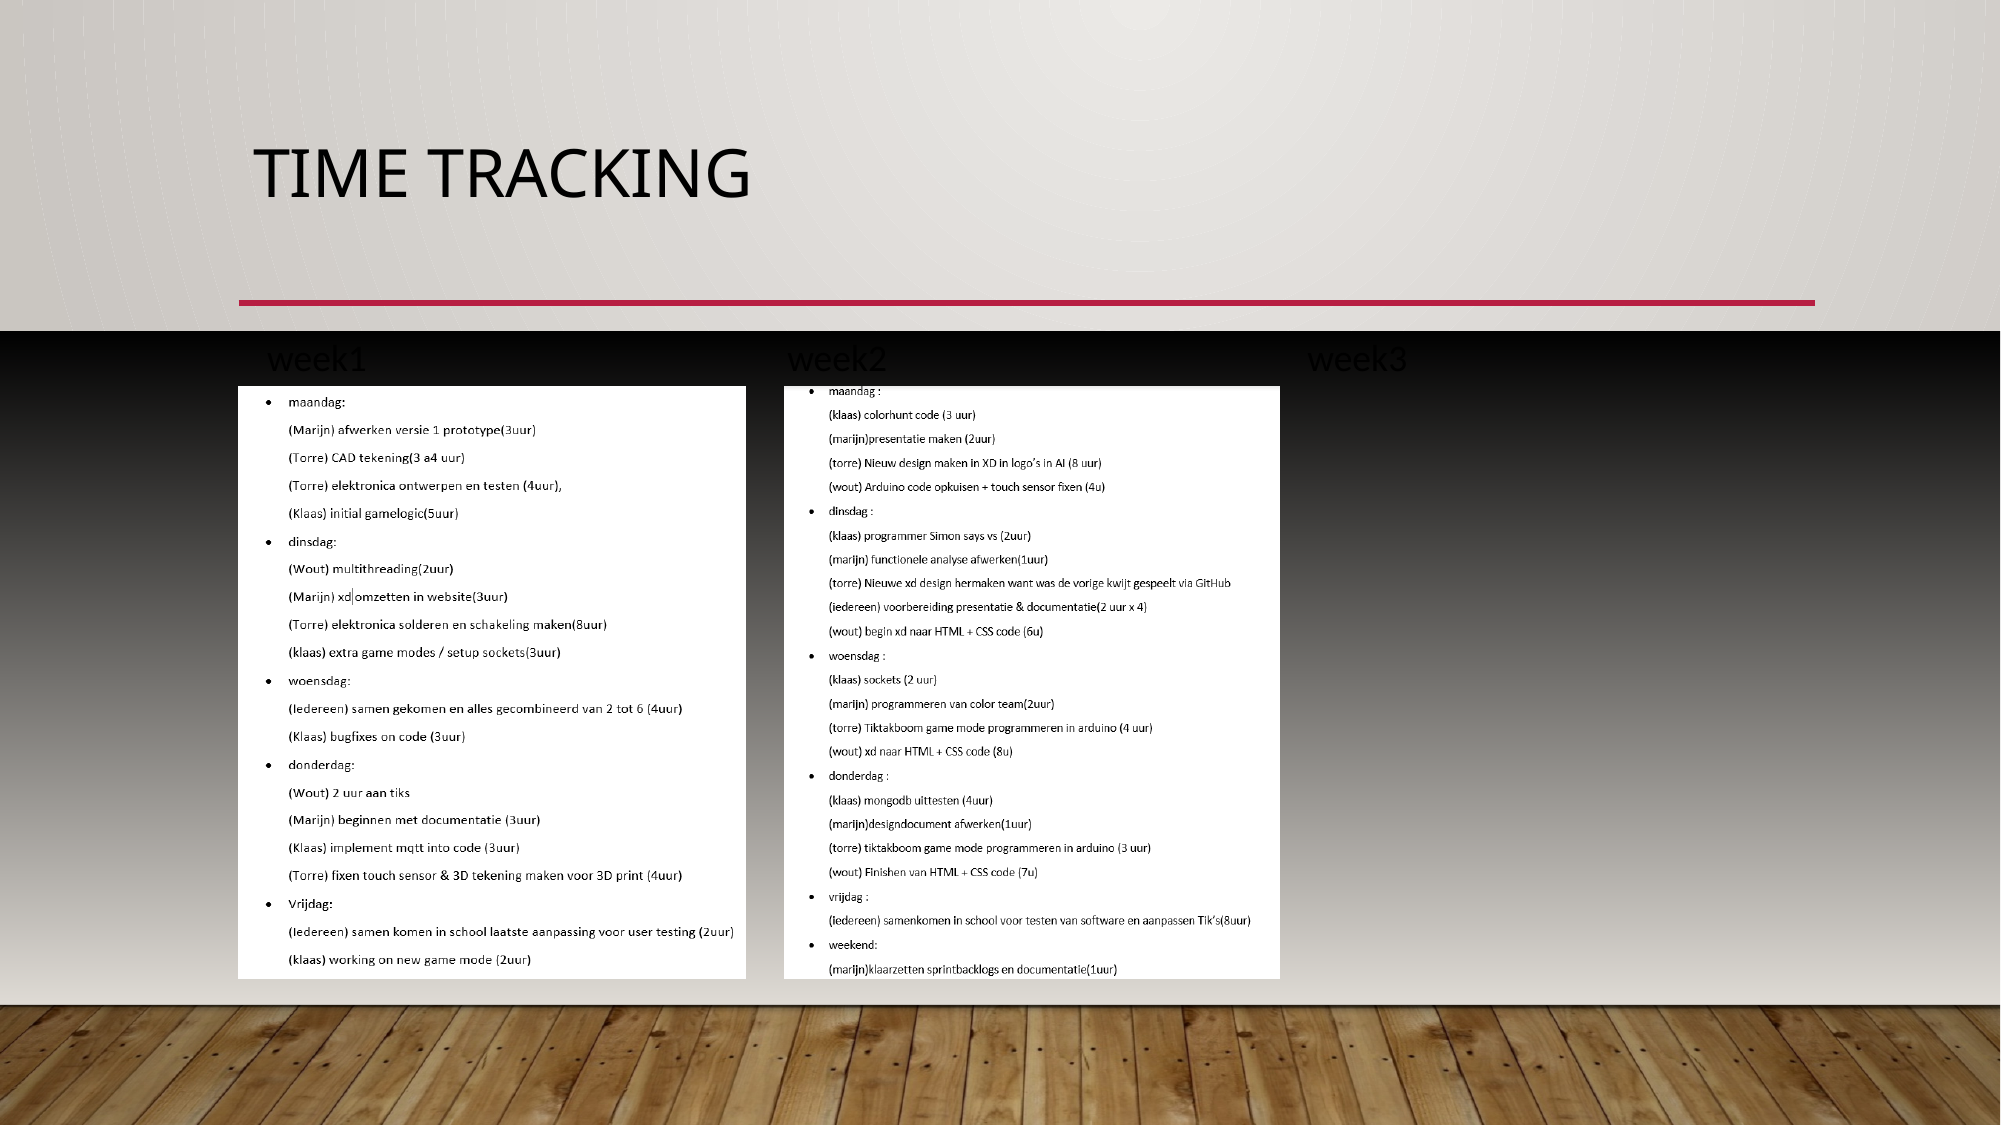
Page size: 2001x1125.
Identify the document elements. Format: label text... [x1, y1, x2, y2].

picture [238, 386, 746, 979]
text_box week3 [1292, 326, 1546, 387]
title Time tracking [238, 131, 1814, 305]
text_box week2 [772, 326, 1026, 387]
text_box week1 [252, 326, 506, 386]
picture [784, 386, 1280, 979]
